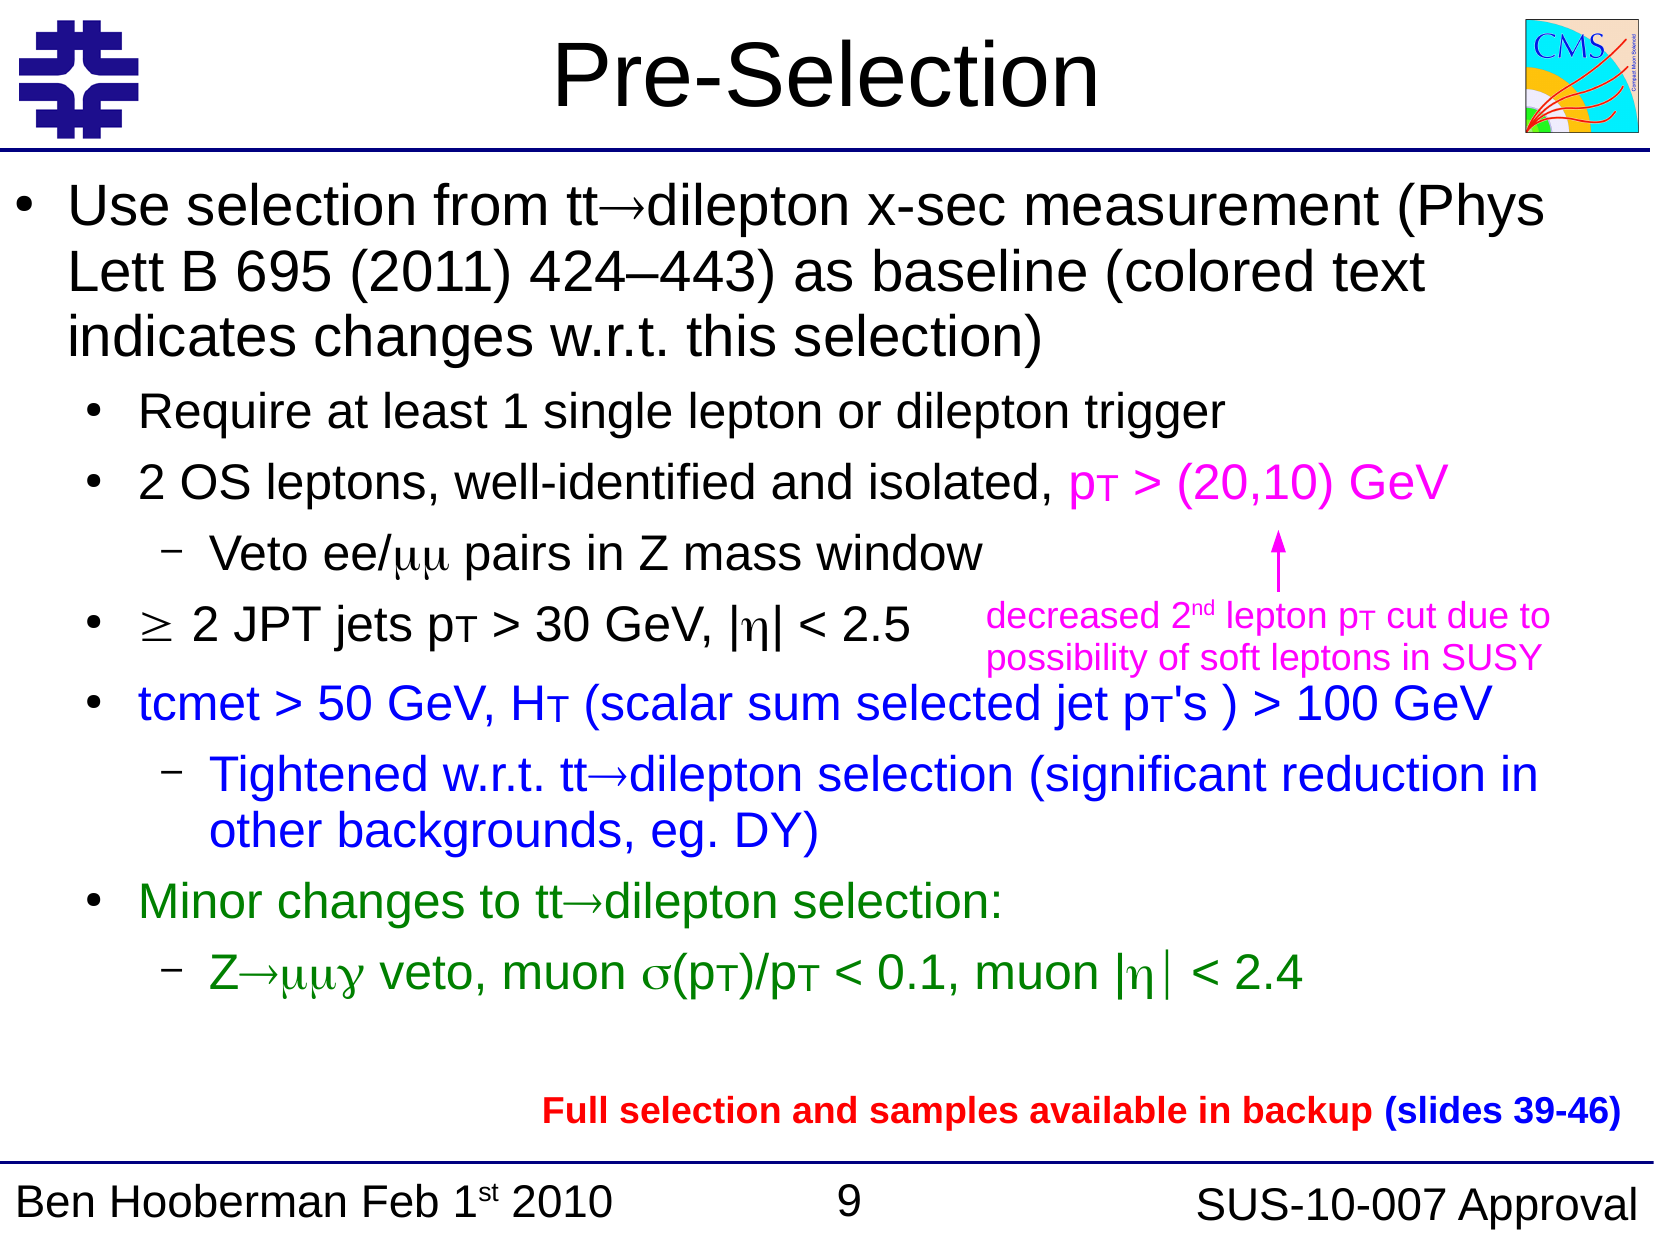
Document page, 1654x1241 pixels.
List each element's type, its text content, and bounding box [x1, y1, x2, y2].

text_box Full selection and samples available in backup (slides 39-46) [460, 1082, 1654, 1146]
list Use selection from ttdilepton x-sec measurement (Phys Lett B 695 (2011) 424–443) as baseline (colored text indicates changes w.r.t. this selection) Require at least 1 single lepton or dilepton trigger 2 OS leptons, well-identified and isolated, pT > (20,10) GeV Veto ee/mm pairs in Z mass window  2 JPT jets pT > 30 GeV, || < 2.5 tcmet > 50 GeV, HT (scalar sum selected jet pT's ) > 100 GeV Tightened w.r.t. ttdilepton selection (significant reduction in other backgrounds, eg. DY) Minor changes to ttdilepton selection: Zmmg veto, muon s(pT)/pT < 0.1, muon || < 2.4 [0, 173, 1641, 1078]
title Pre-Selection [0, 7, 1654, 143]
text_box decreased 2nd lepton pT cut due to possibility of soft leptons in SUSY [970, 587, 1609, 703]
